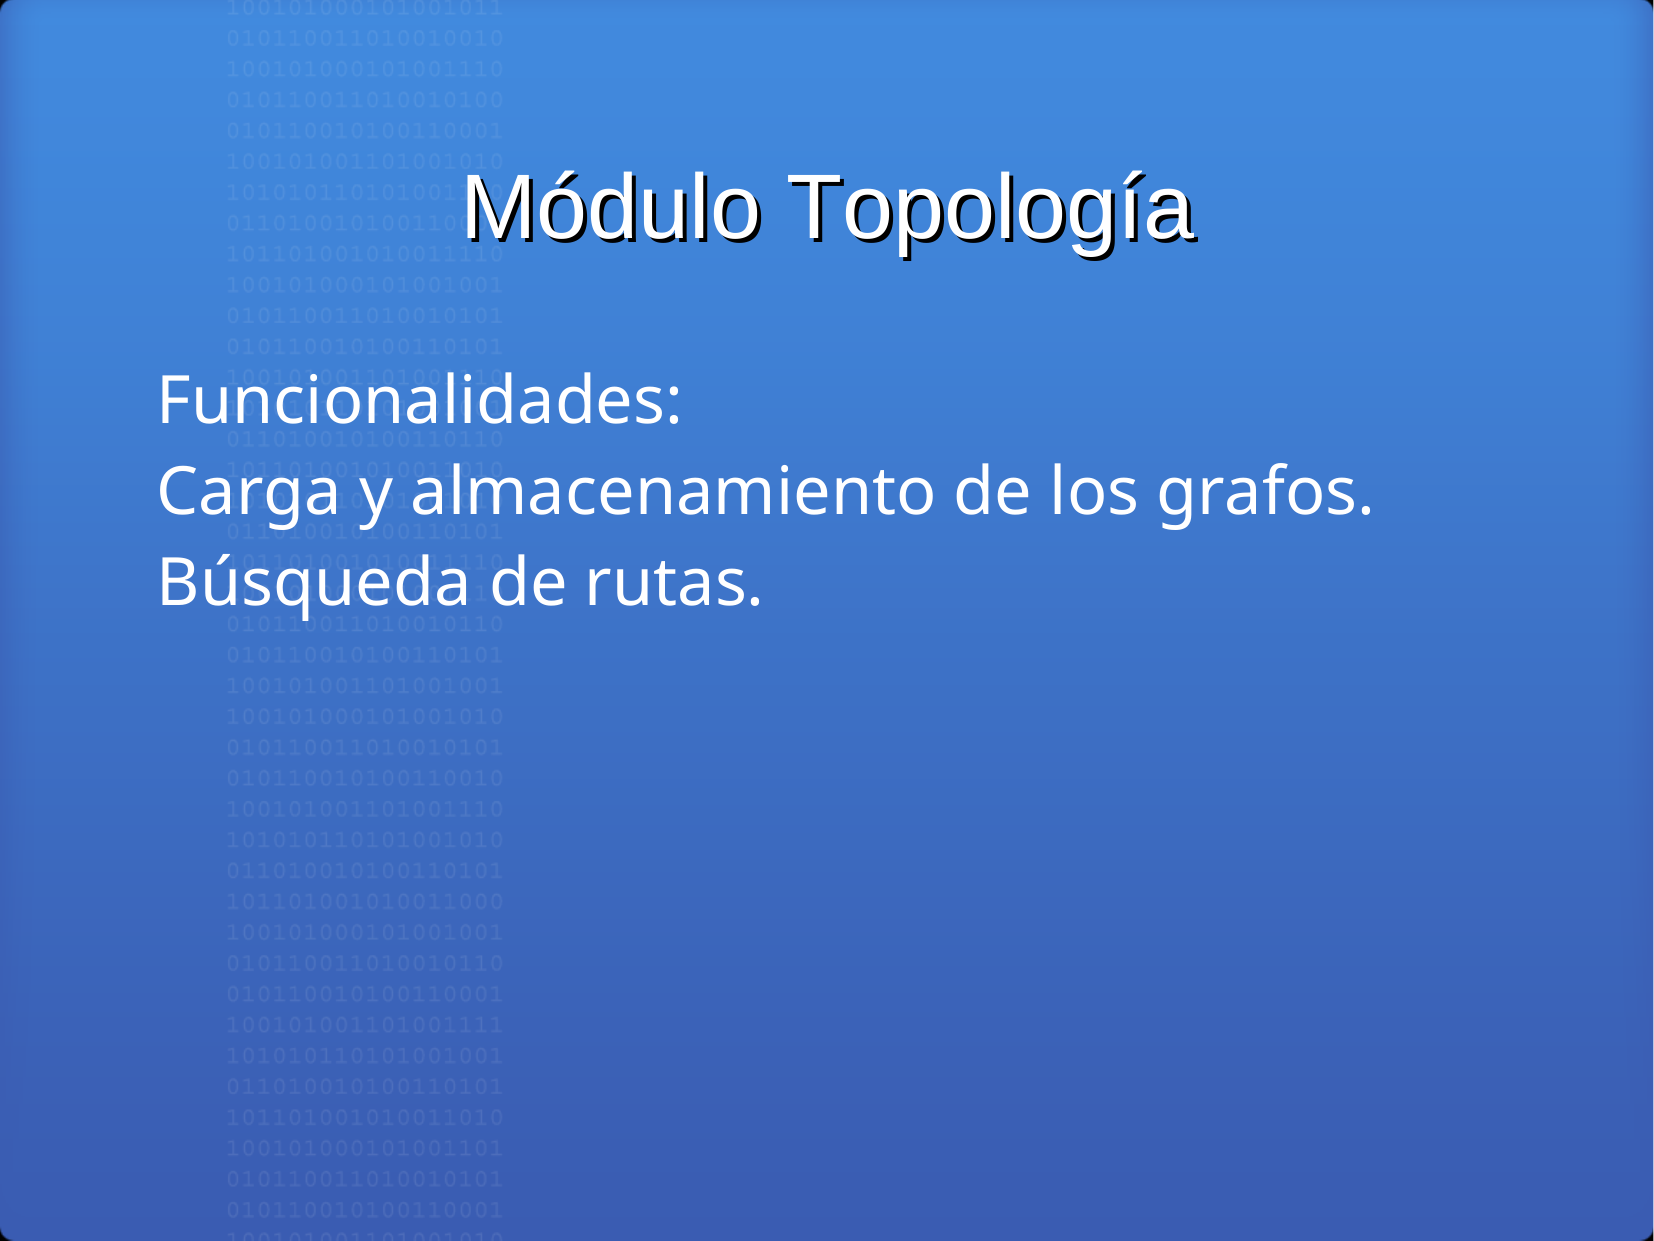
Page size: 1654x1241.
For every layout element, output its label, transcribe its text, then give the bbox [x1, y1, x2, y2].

picture [0, 0, 1654, 1241]
subtitle Funcionalidades: Carga y almacenamiento de los grafos. Búsqueda de rutas. [121, 352, 1534, 1119]
title Módulo Topología [121, 110, 1534, 303]
